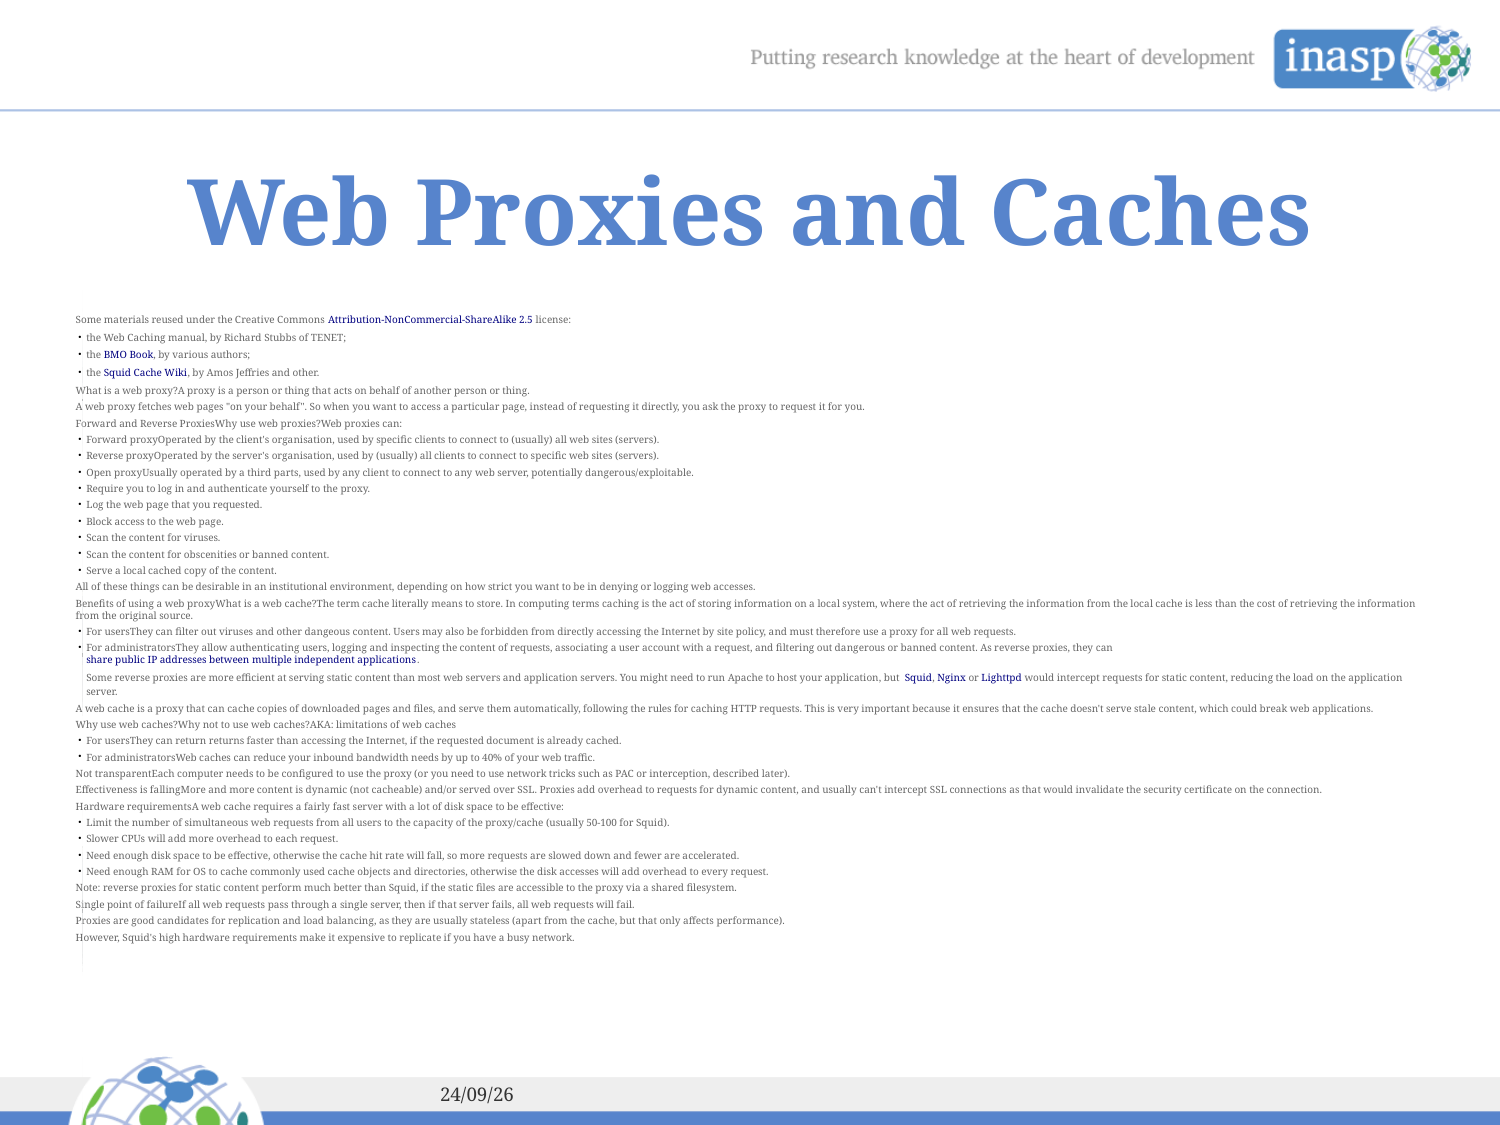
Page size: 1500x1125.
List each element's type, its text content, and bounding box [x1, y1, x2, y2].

list Some materials reused under the Creative Commons Attribution-NonCommercial-ShareAlike 2.5 license: the Web Caching manual, by Richard Stubbs of TENET; the BMO Book, by various authors; the Squid Cache Wiki, by Amos Jeffries and other. What is a web proxy?A proxy is a person or thing that acts on behalf of another person or thing. A web proxy fetches web pages "on your behalf". So when you want to access a particular page, instead of requesting it directly, you ask the proxy to request it for you. Forward and Reverse ProxiesWhy use web proxies?Web proxies can: Forward proxyOperated by the client's organisation, used by specific clients to connect to (usually) all web sites (servers). Reverse proxyOperated by the server's organisation, used by (usually) all clients to connect to specific web sites (servers). Open proxyUsually operated by a third parts, used by any client to connect to any web server, potentially dangerous/exploitable. Require you to log in and authenticate yourself to the proxy. Log the web page that you requested. Block access to the web page. Scan the content for viruses. Scan the content for obscenities or banned content. Serve a local cached copy of the content. All of these things can be desirable in an institutional environment, depending on how strict you want to be in denying or logging web accesses. Benefits of using a web proxyWhat is a web cache?The term cache literally means to store. In computing terms caching is the act of storing information on a local system, where the act of retrieving the information from the local cache is less than the cost of retrieving the information from the original source. For usersThey can filter out viruses and other dangeous content. Users may also be forbidden from directly accessing the Internet by site policy, and must therefore use a proxy for all web requests. For administratorsThey allow authenticating users, logging and inspecting the content of requests, associating a user account with a request, and filtering out dangerous or banned content. As reverse proxies, they can share public IP addresses between multiple independent applications. Some reverse proxies are more efficient at serving static content than most web servers and application servers. You might need to run Apache to host your application, but Squid, Nginx or Lighttpd would intercept requests for static content, reducing the load on the application server. A web cache is a proxy that can cache copies of downloaded pages and files, and serve them automatically, following the rules for caching HTTP requests. This is very important because it ensures that the cache doesn't serve stale content, which could break web applications. Why use web caches?Why not to use web caches?AKA: limitations of web caches For usersThey can return returns faster than accessing the Internet, if the requested document is already cached. For administratorsWeb caches can reduce your inbound bandwidth needs by up to 40% of your web traffic. Not transparentEach computer needs to be configured to use the proxy (or you need to use network tricks such as PAC or interception, described later). Effectiveness is fallingMore and more content is dynamic (not cacheable) and/or served over SSL. Proxies add overhead to requests for dynamic content, and usually can't intercept SSL connections as that would invalidate the security certificate on the connection. Hardware requirementsA web cache requires a fairly fast server with a lot of disk space to be effective: Limit the number of simultaneous web requests from all users to the capacity of the proxy/cache (usually 50-100 for Squid). Slower CPUs will add more overhead to each request. Need enough disk space to be effective, otherwise the cache hit rate will fall, so more requests are slowed down and fewer are accelerated. Need enough RAM for OS to cache commonly used cache objects and directories, otherwise the disk accesses will add overhead to every request. Note: reverse proxies for static content perform much better than Squid, if the static files are accessible to the proxy via a shared filesystem. Single point of failureIf all web requests pass through a single server, then if that server fails, all web requests will fail. Proxies are good candidates for replication and load balancing, as they are usually stateless (apart from the cache, but that only affects performance). However, Squid's high hardware requirements make it expensive to replicate if you have a busy network. [83, 313, 1426, 967]
picture [0, 0, 1500, 1125]
title Web Proxies and Caches [75, 129, 1426, 313]
